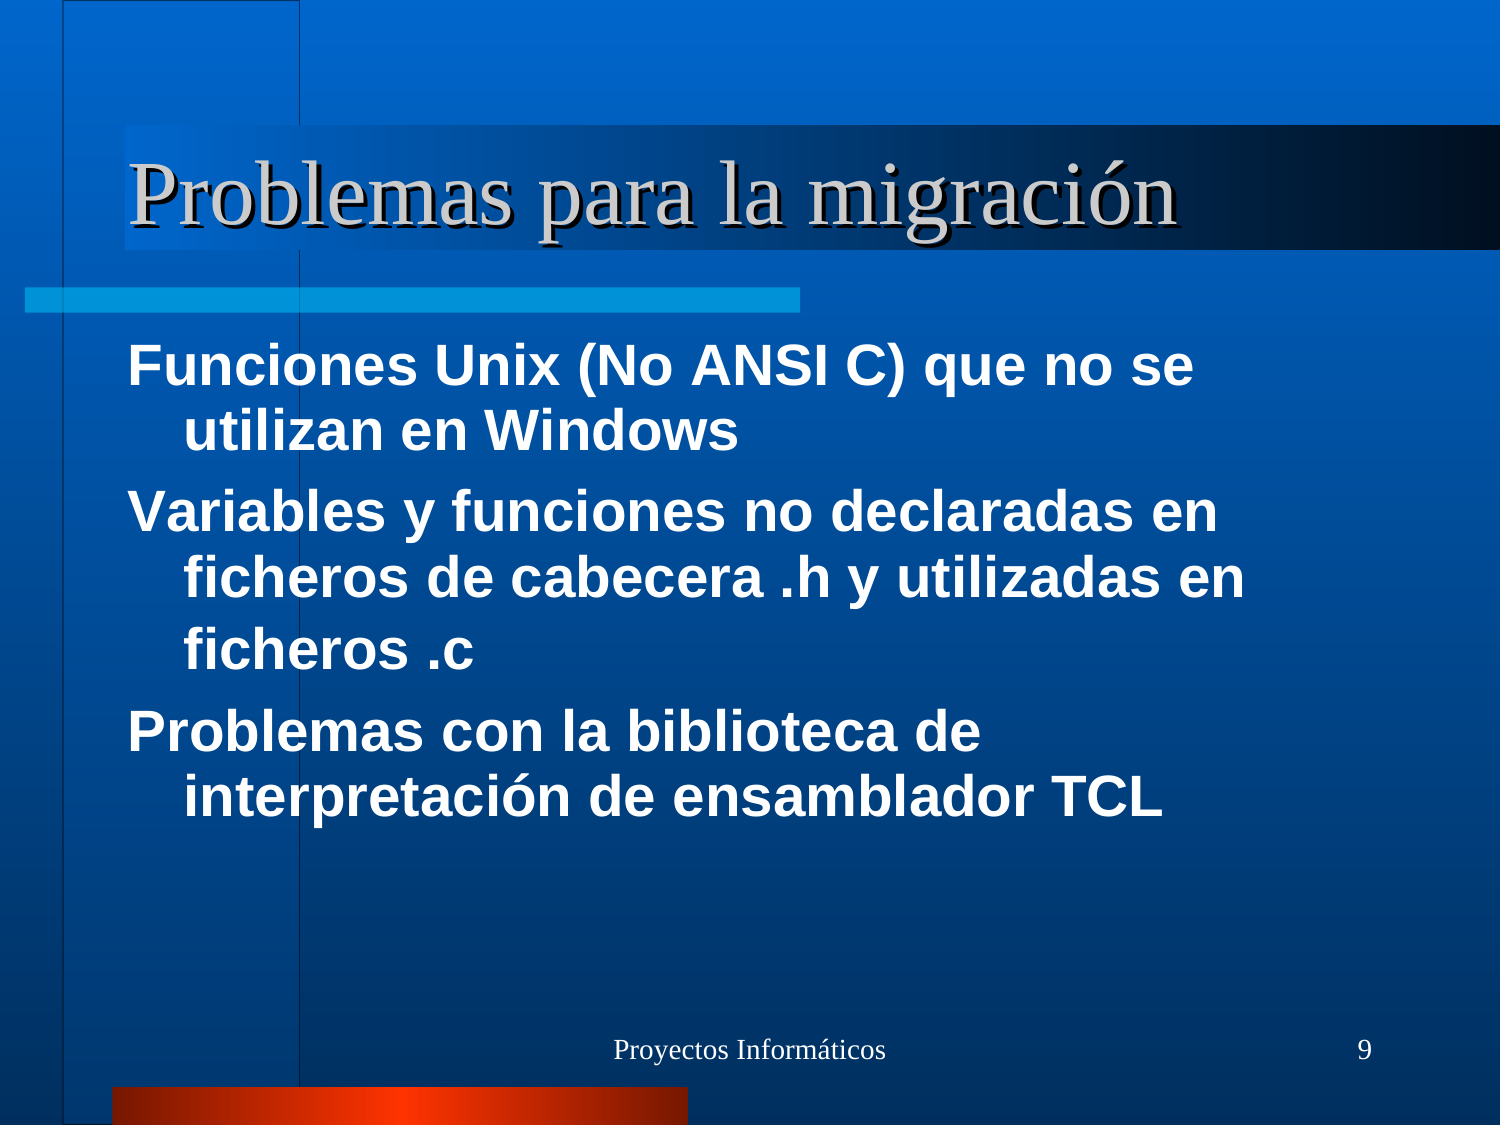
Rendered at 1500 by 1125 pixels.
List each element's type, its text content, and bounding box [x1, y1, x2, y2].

title Problemas para la migración [112, 99, 1388, 288]
list Funciones Unix (No ANSI C) que no se utilizan en Windows Variables y funciones no declaradas en ficheros de cabecera .h y utilizadas en ficheros .c Problemas con la biblioteca de interpretación de ensamblador TCL [112, 324, 1388, 1001]
